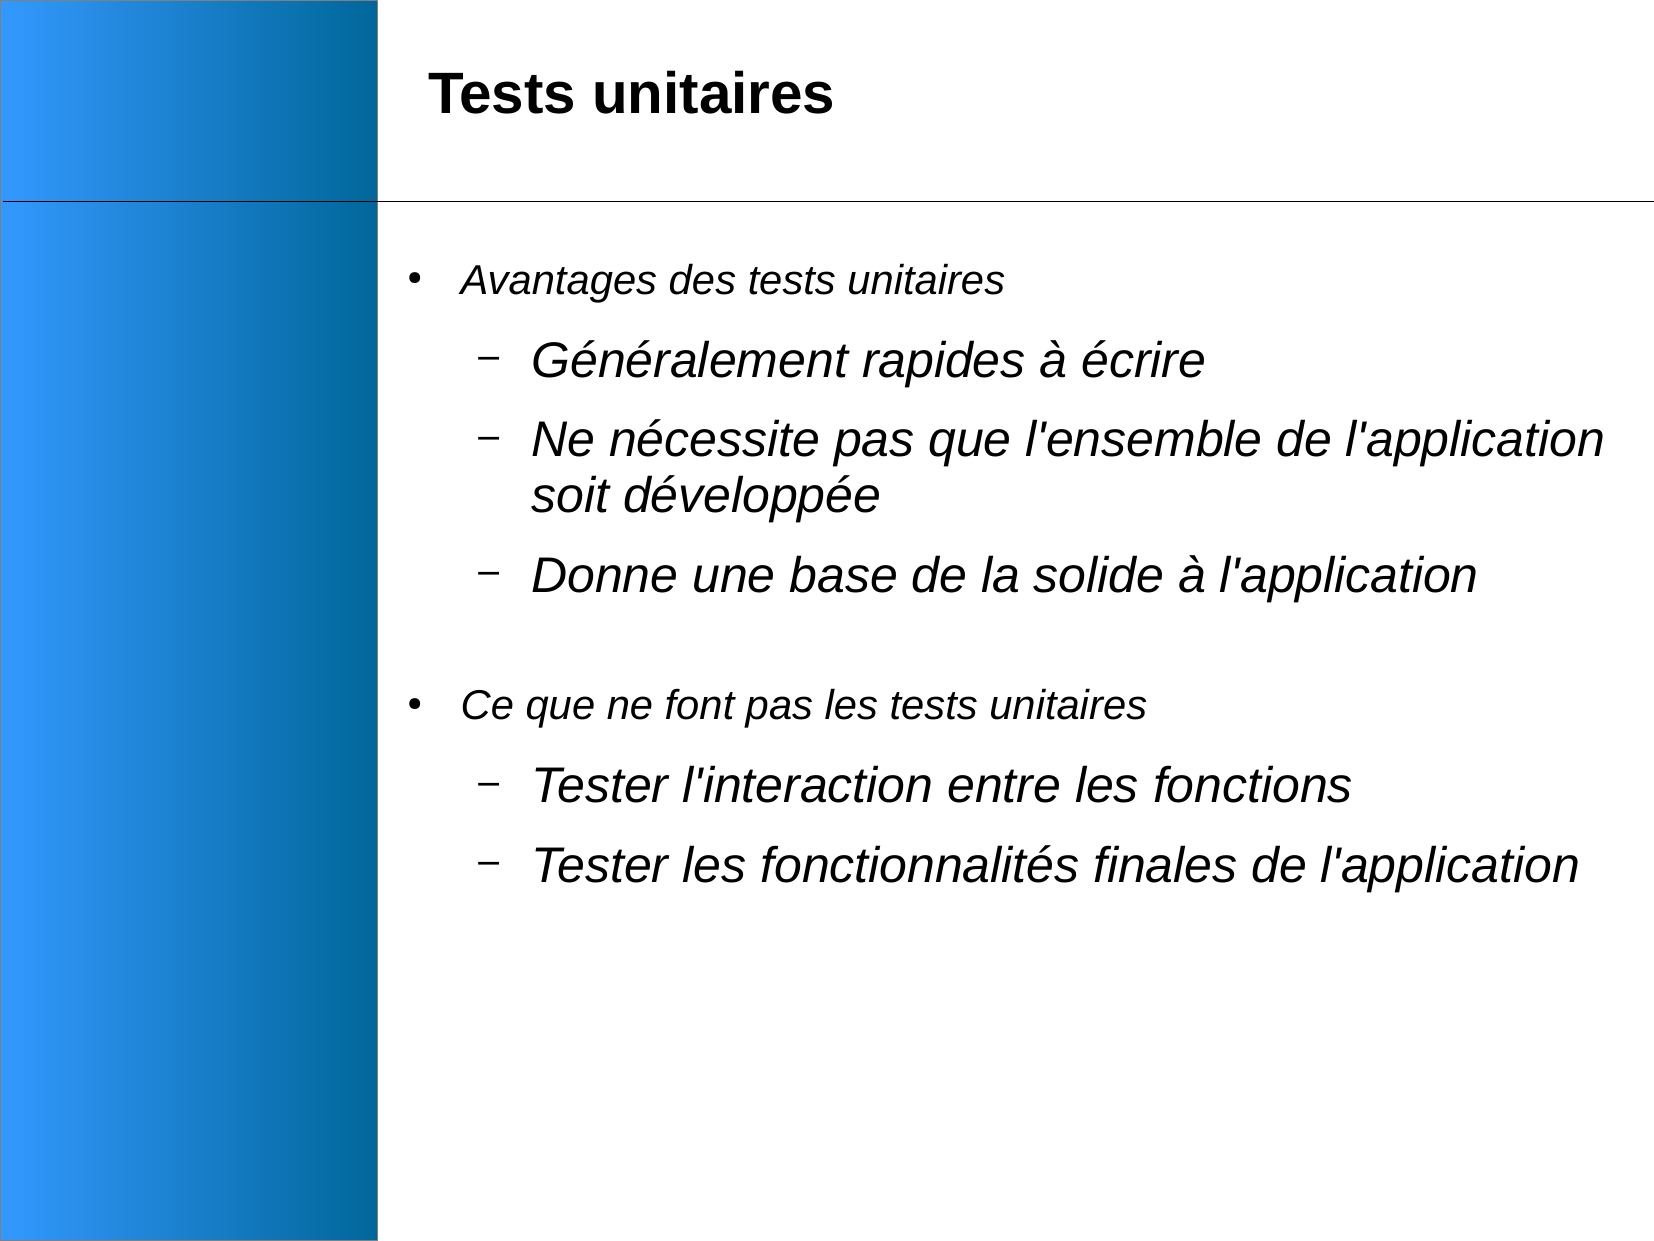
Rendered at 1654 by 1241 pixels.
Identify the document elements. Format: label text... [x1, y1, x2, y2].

list Avantages des tests unitaires Généralement rapides à écrire Ne nécessite pas que l'ensemble de l'application soit développée Donne une base de la solide à l'application [389, 256, 1642, 626]
text_box [0, 0, 378, 1241]
text_box Tests unitaires [413, 52, 1371, 201]
list Ce que ne font pas les tests unitaires Tester l'interaction entre les fonctions Tester les fonctionnalités finales de l'application [389, 681, 1642, 1052]
